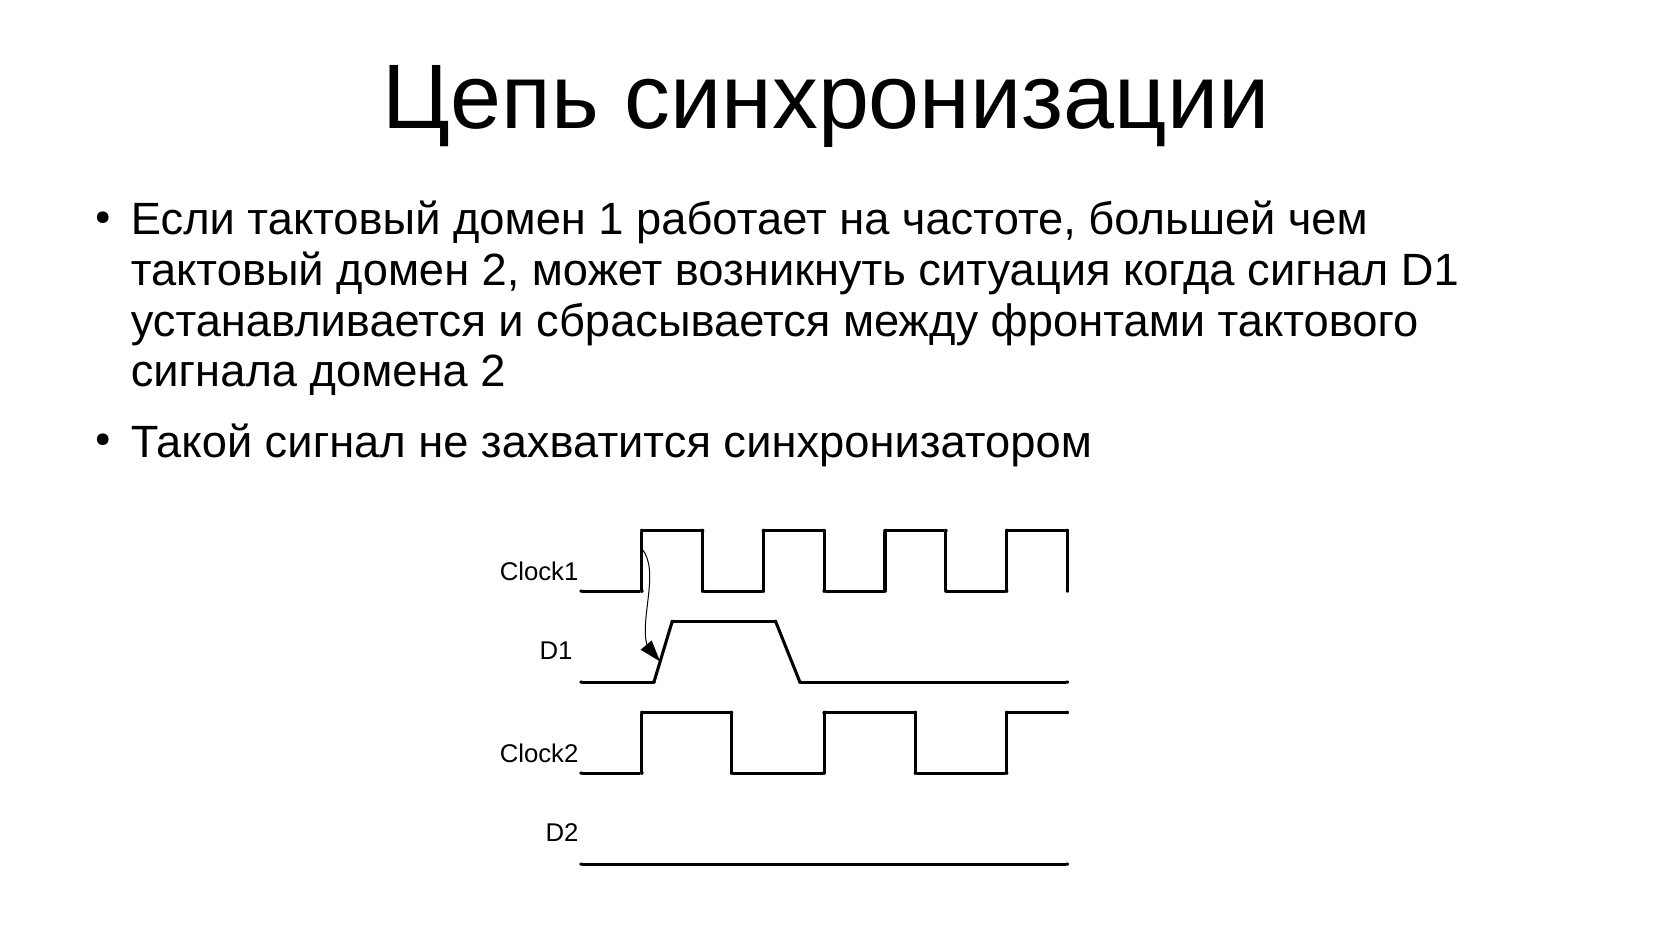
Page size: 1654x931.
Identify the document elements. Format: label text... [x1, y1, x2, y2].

picture [495, 524, 1074, 871]
list Если тактовый домен 1 работает на частоте, большей чем тактовый домен 2, может возникнуть ситуация когда сигнал D1 устанавливается и сбрасывается между фронтами тактового сигнала домена 2 Такой сигнал не захватится синхронизатором [82, 193, 1571, 472]
title Цепь синхронизации [82, 19, 1571, 175]
